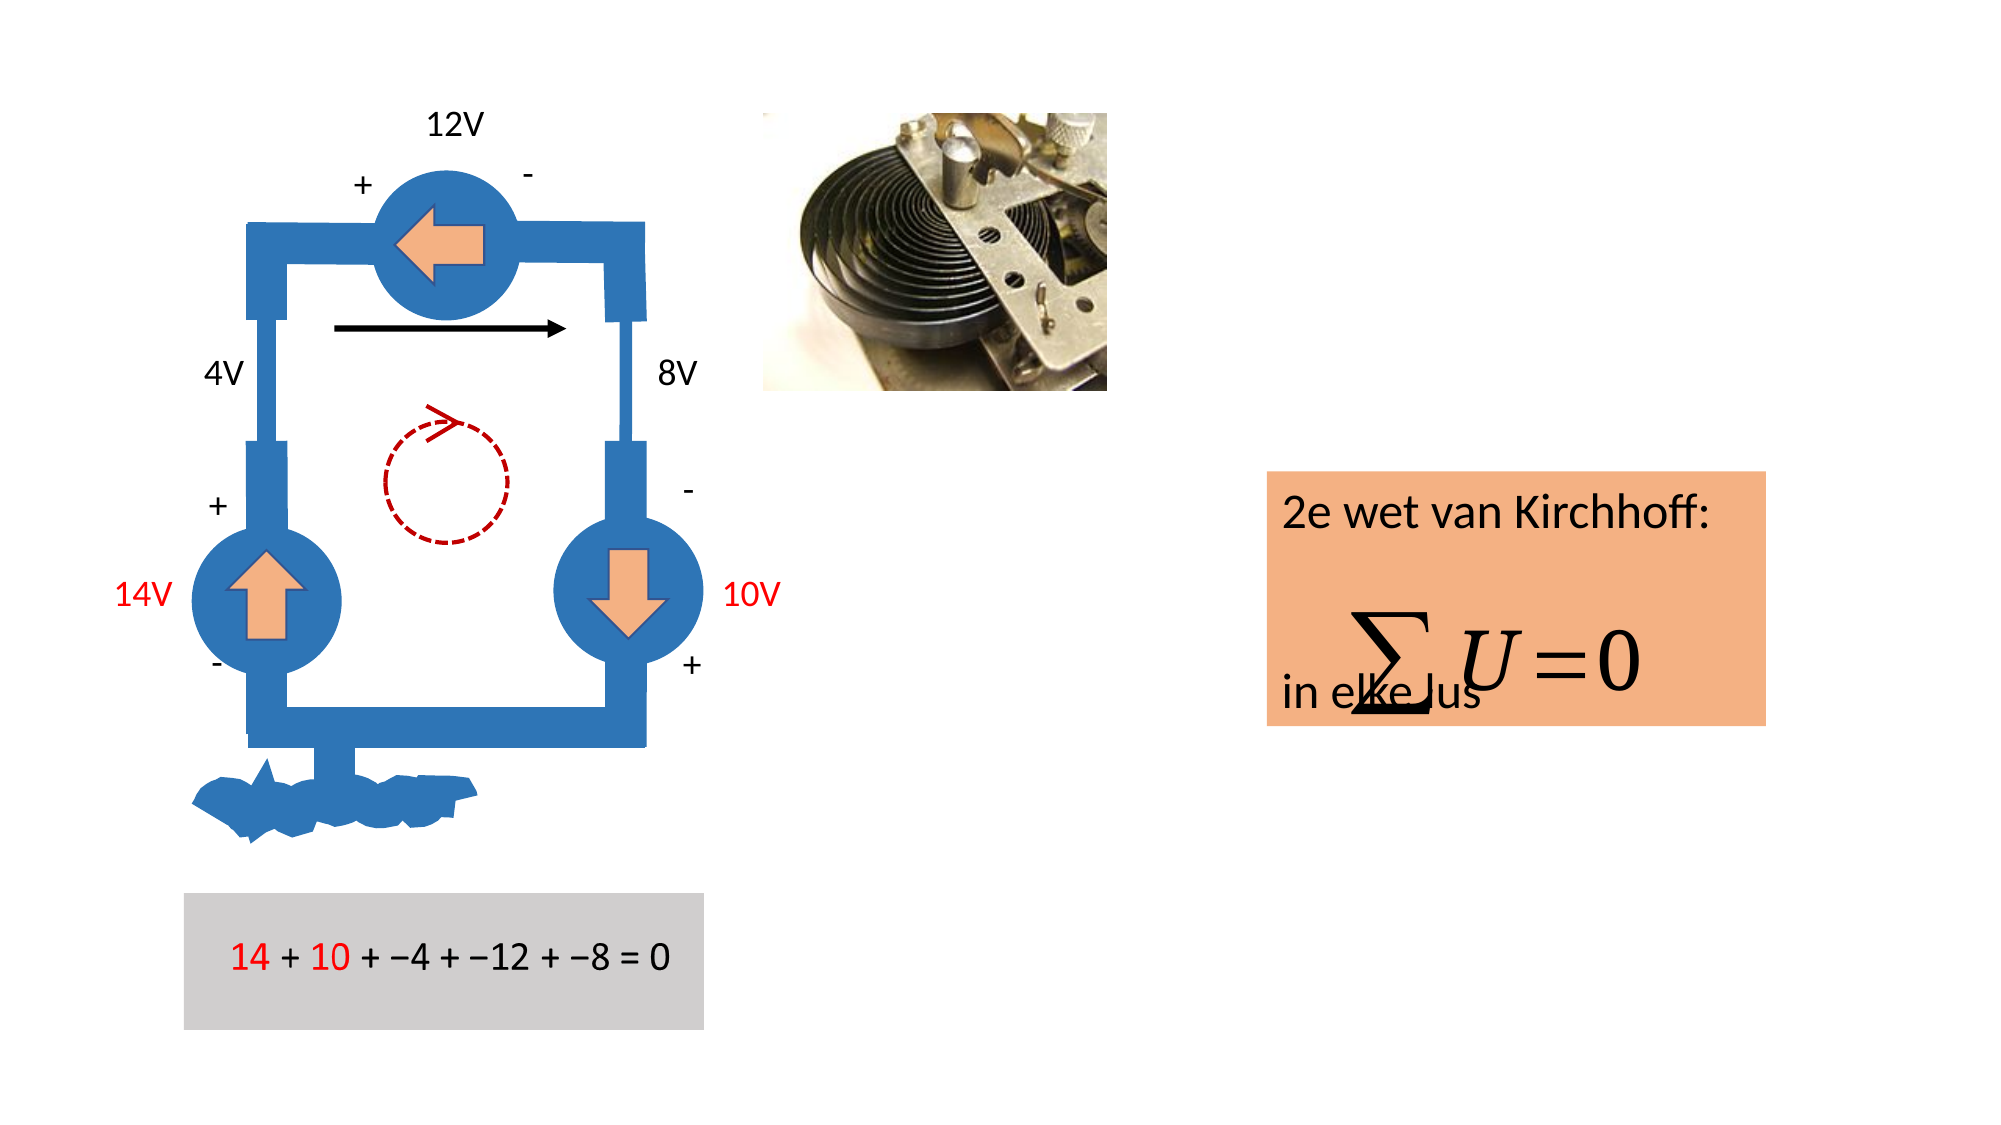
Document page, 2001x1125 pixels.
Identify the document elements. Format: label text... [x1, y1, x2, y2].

text_box [191, 529, 342, 674]
text_box [183, 893, 704, 1030]
text_box 4V [189, 340, 260, 401]
picture [763, 113, 1107, 391]
text_box + [668, 632, 726, 693]
text_box 10V [706, 561, 796, 622]
text_box 14V [98, 561, 188, 622]
text_box 12V [410, 91, 500, 152]
text_box [371, 170, 520, 321]
text_box - [196, 630, 255, 691]
chart [1338, 602, 1651, 721]
text_box + [339, 152, 397, 213]
text_box 2e wet van Kirchhoff: in elke lus [1266, 471, 1766, 727]
text_box 8V [642, 340, 713, 401]
text_box ­- [668, 457, 726, 518]
text_box [553, 517, 704, 664]
text_box - [507, 141, 562, 202]
text_box + [194, 473, 252, 534]
